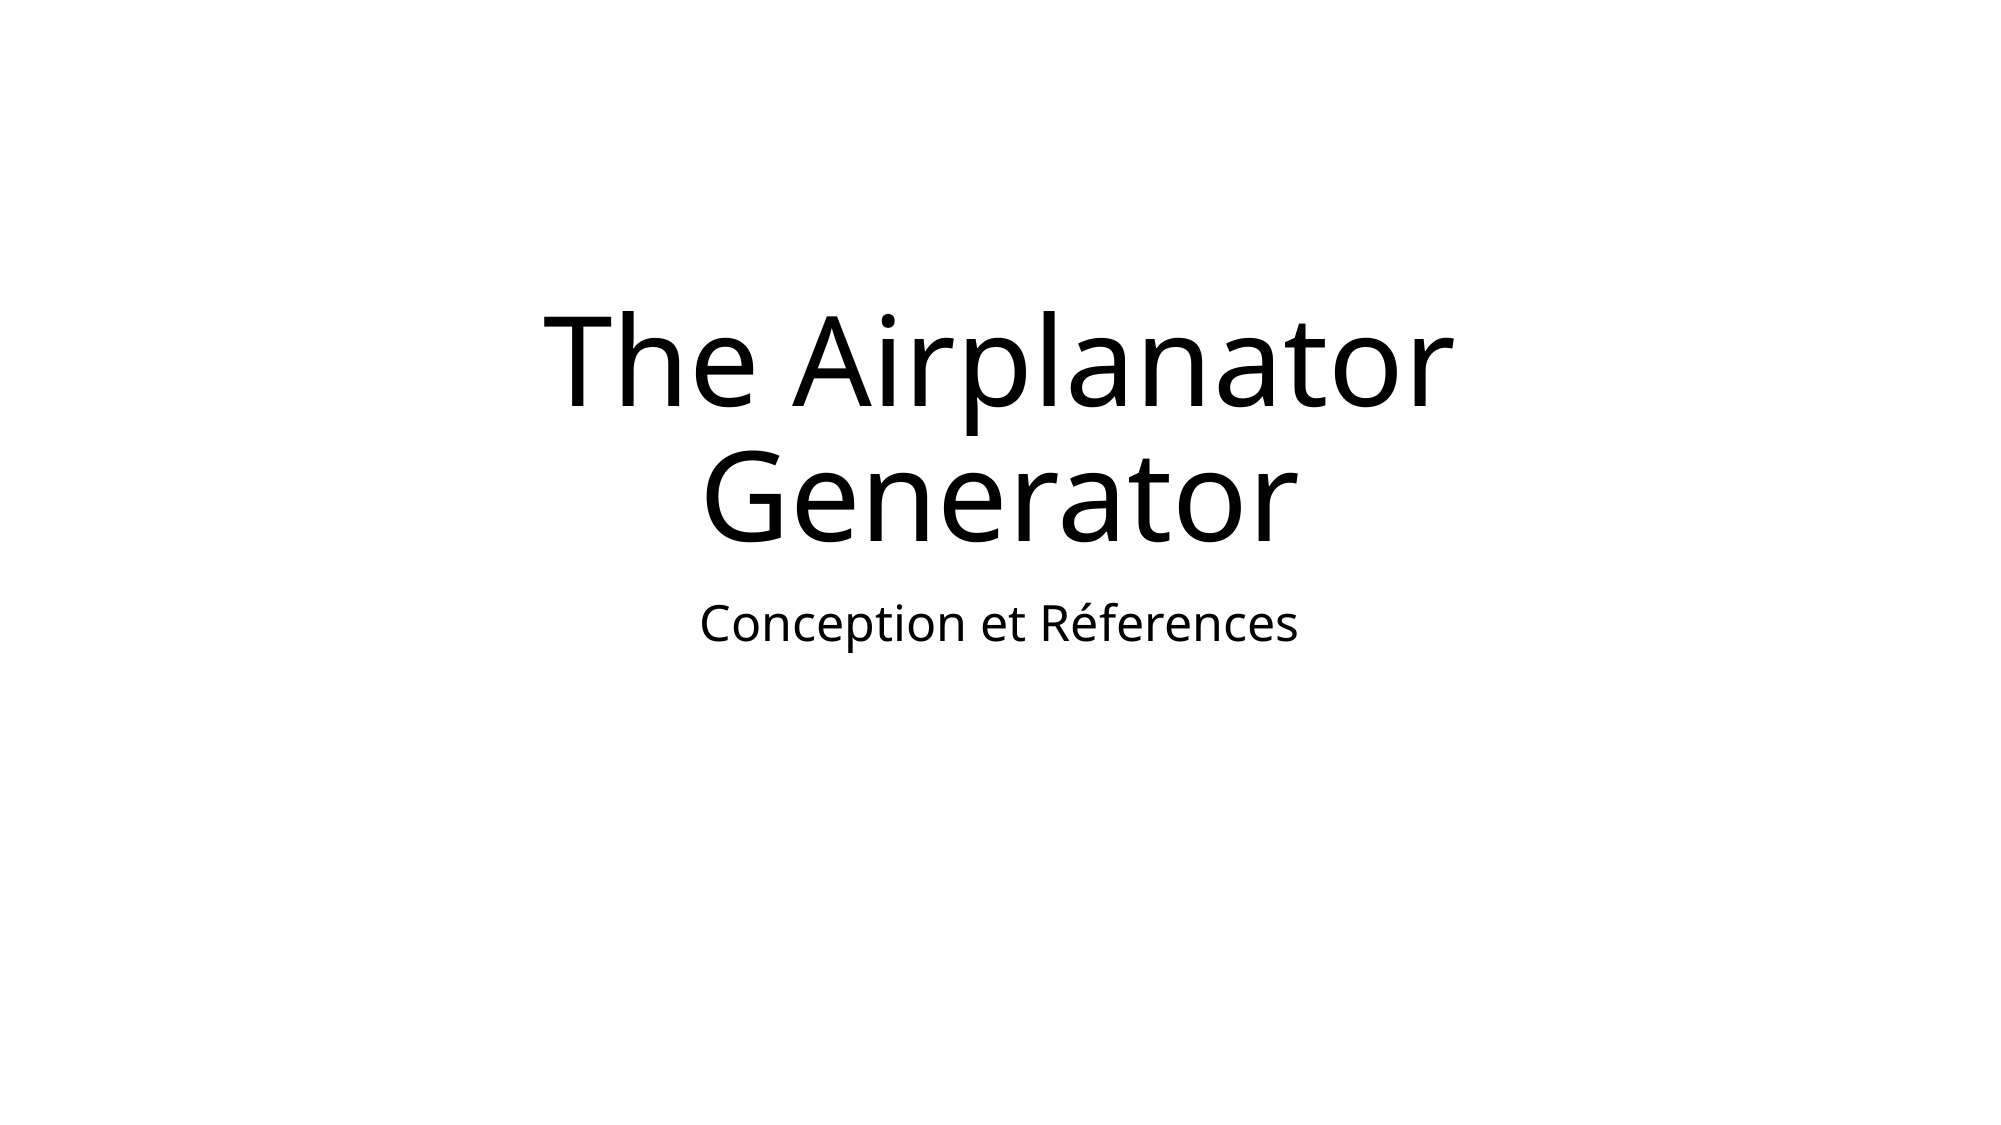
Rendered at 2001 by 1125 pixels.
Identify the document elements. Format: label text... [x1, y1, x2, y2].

subtitle Conception et Réferences [249, 590, 1750, 863]
title The Airplanator Generator [249, 184, 1750, 576]
